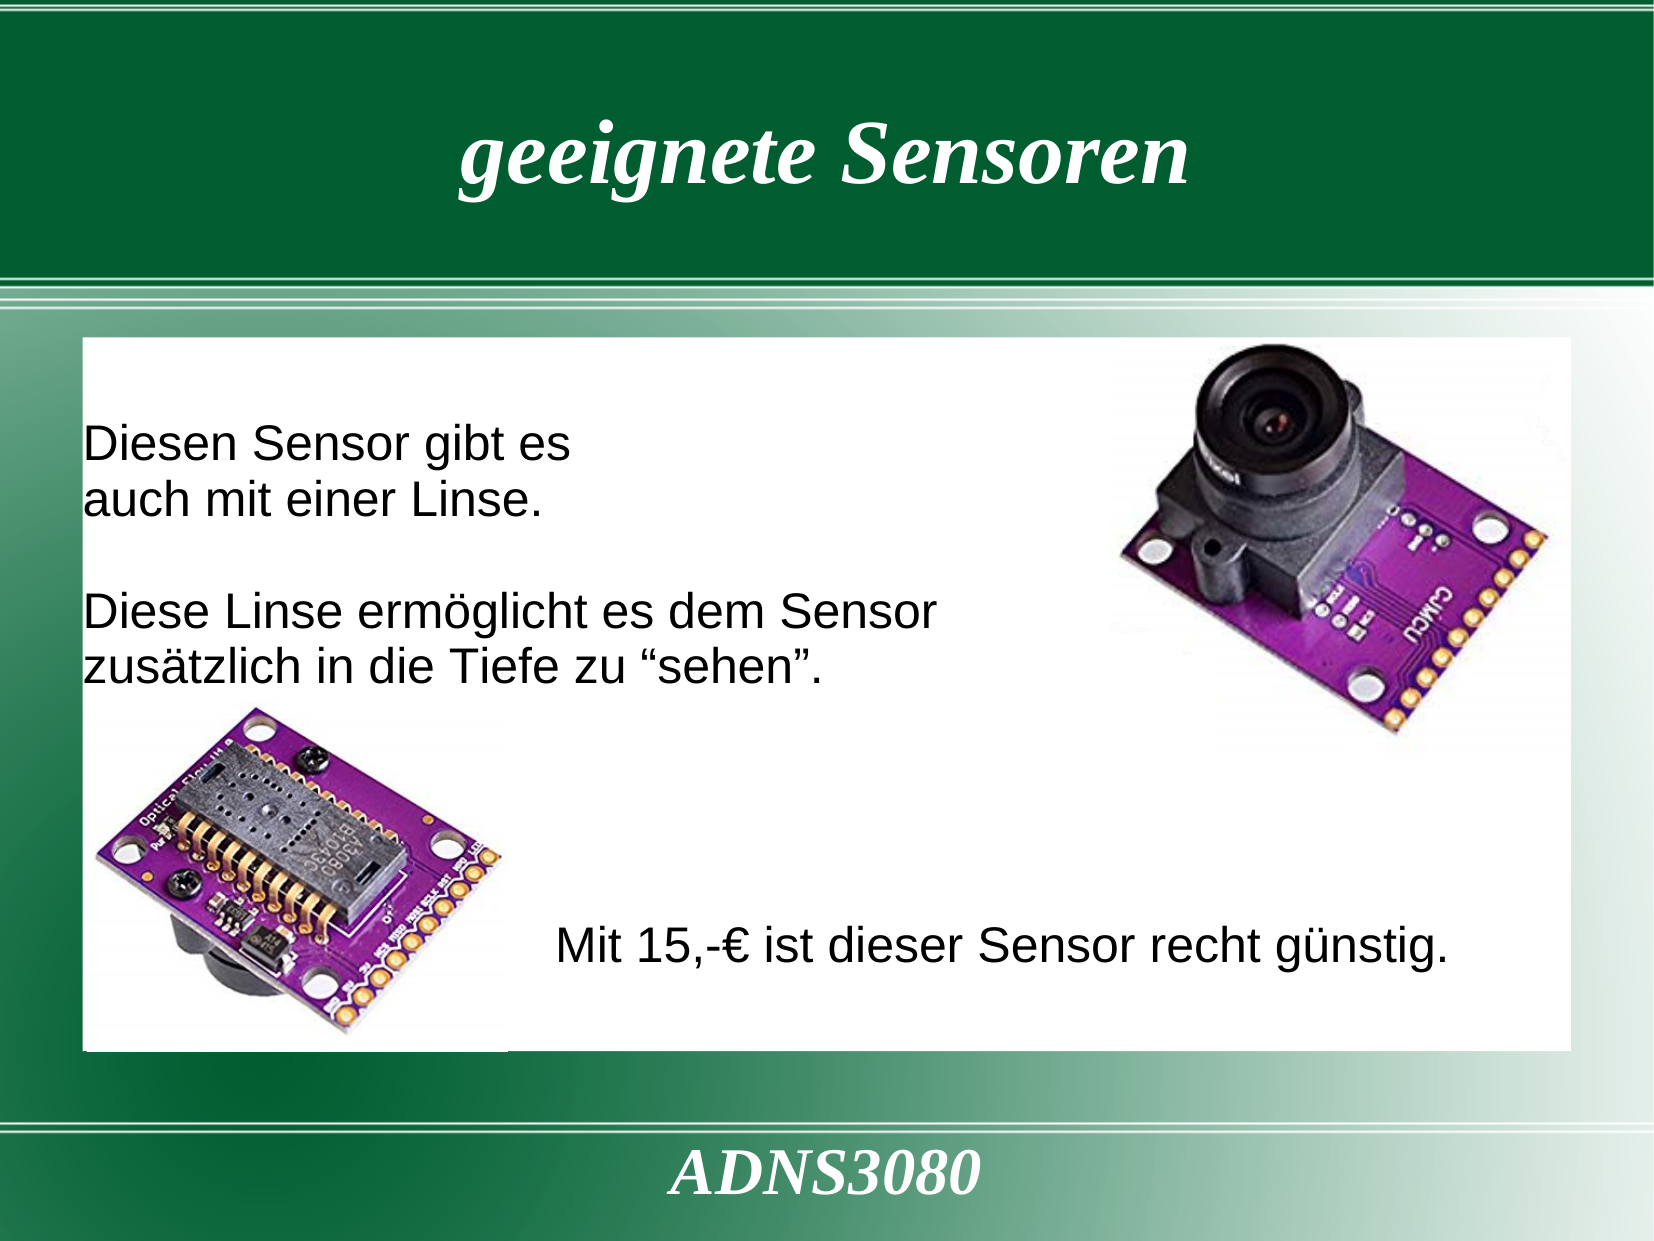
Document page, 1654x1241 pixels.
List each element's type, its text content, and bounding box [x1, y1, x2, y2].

subtitle Diesen Sensor gibt es auch mit einer Linse. Diese Linse ermöglicht es dem Sensor zusätzlich in die Tiefe zu “sehen”. Mit 15,-€ ist dieser Sensor recht günstig. [82, 337, 1571, 1052]
title geeignete Sensoren [82, 49, 1571, 257]
picture [0, 0, 1654, 1241]
title ADNS3080 [11, 1068, 1642, 1241]
